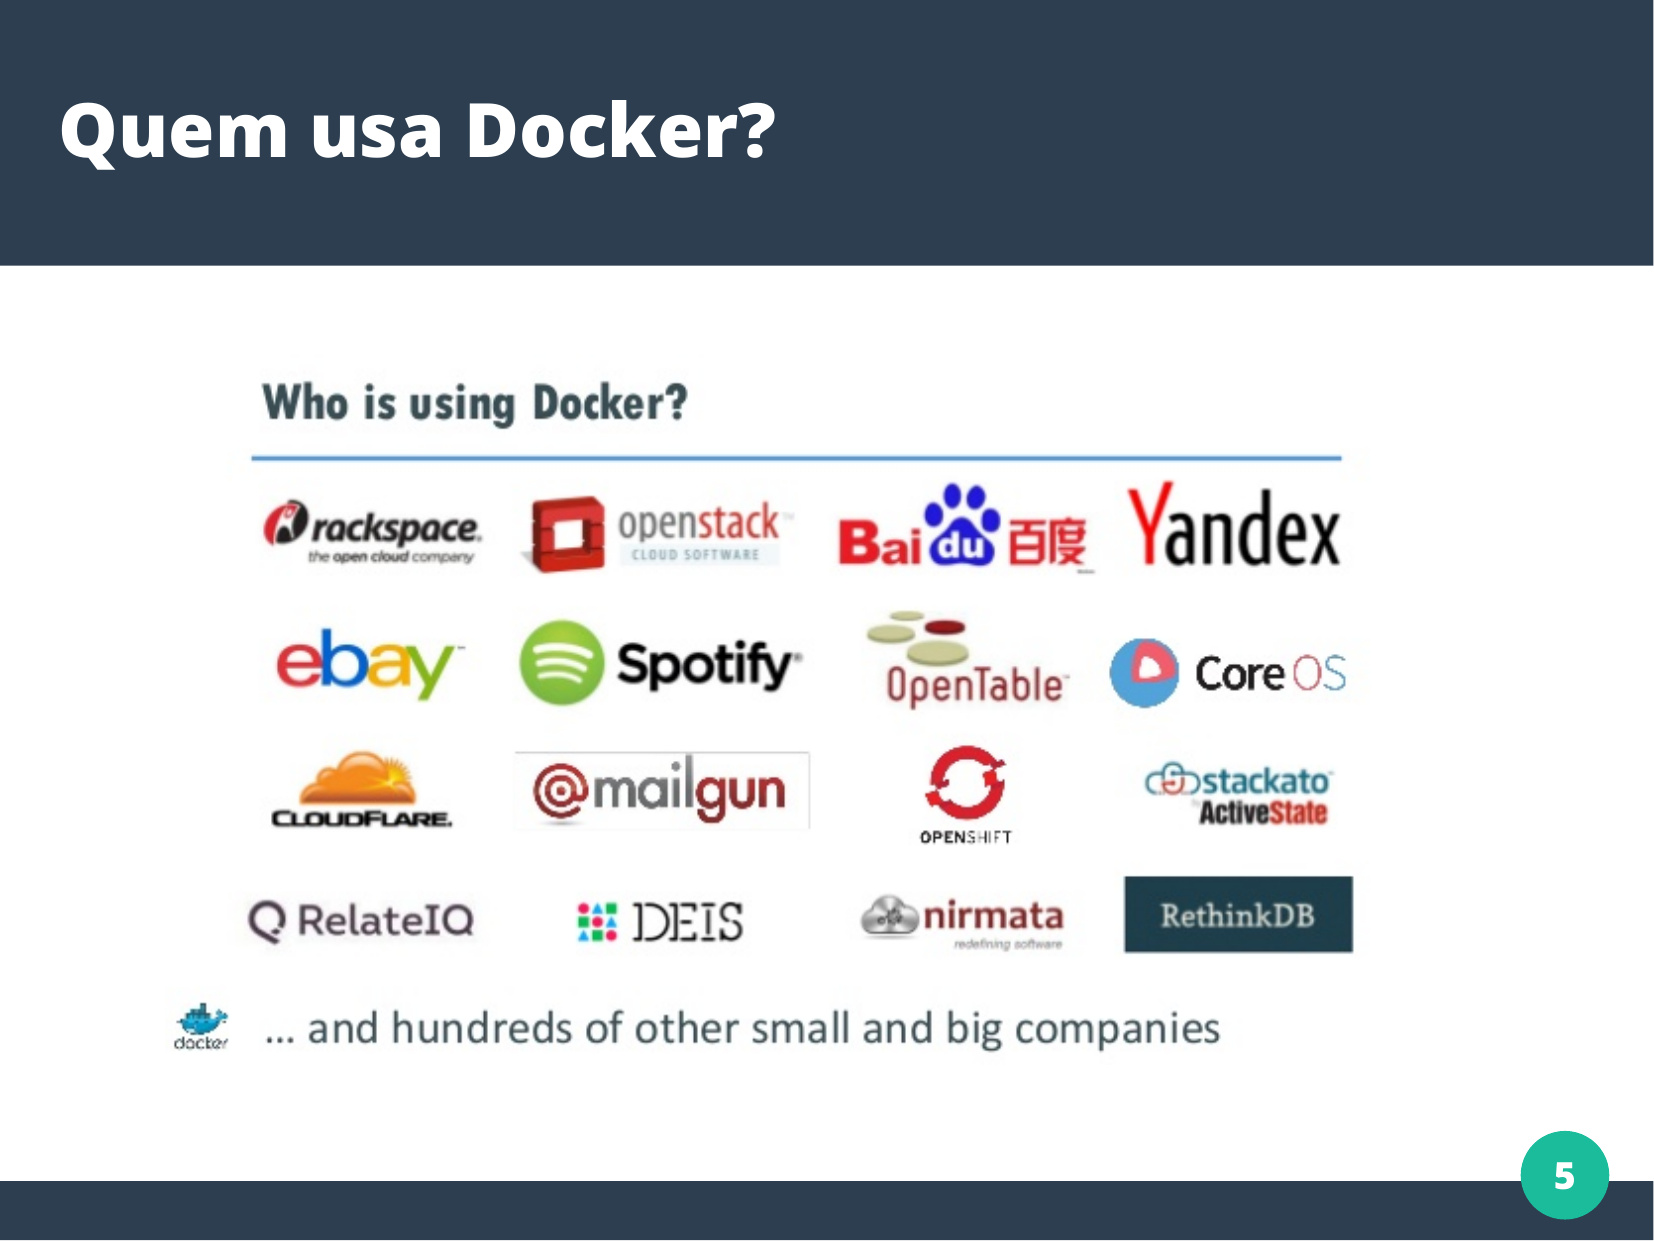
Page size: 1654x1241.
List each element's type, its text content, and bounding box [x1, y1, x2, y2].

title Quem usa Docker? [59, 49, 1595, 207]
picture [165, 354, 1429, 1066]
